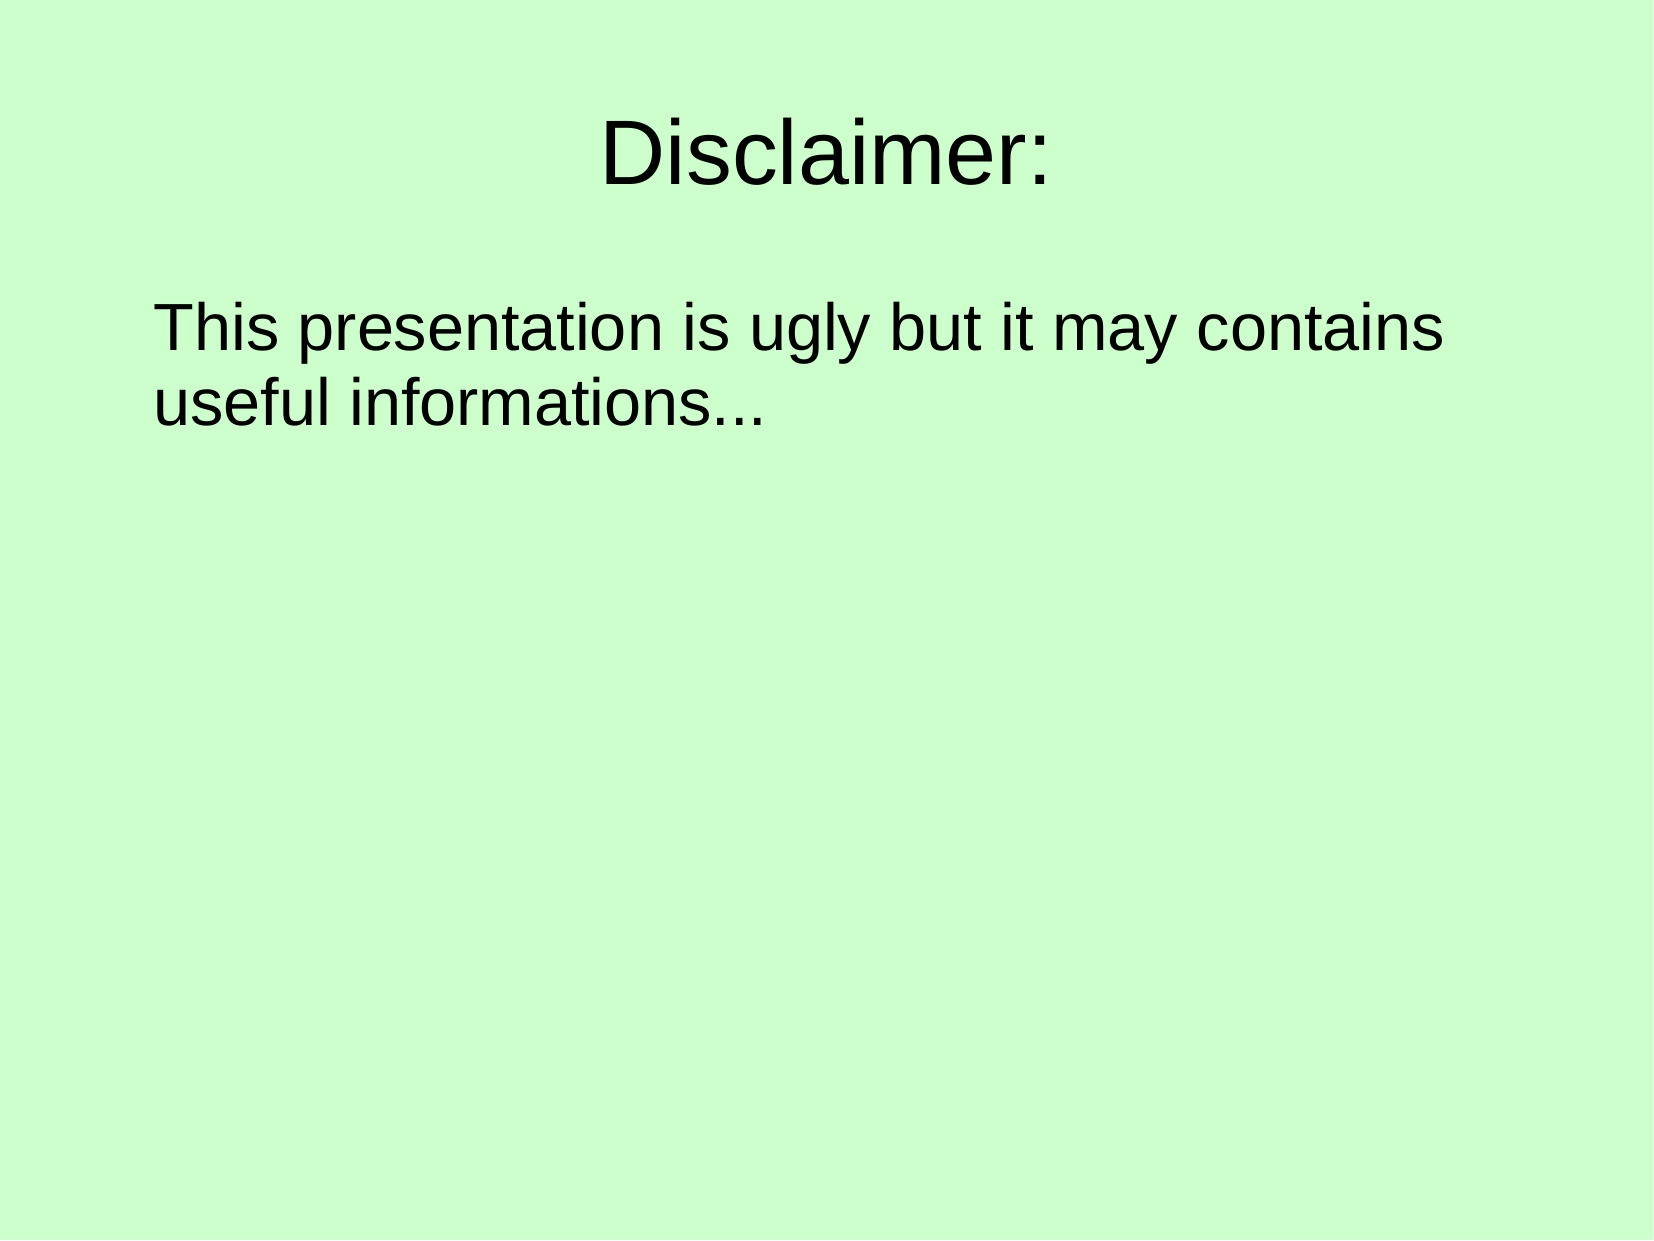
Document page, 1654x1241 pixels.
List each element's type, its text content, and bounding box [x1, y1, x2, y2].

title Disclaimer: [82, 49, 1571, 257]
list This presentation is ugly but it may contains useful informations... [82, 290, 1571, 1010]
